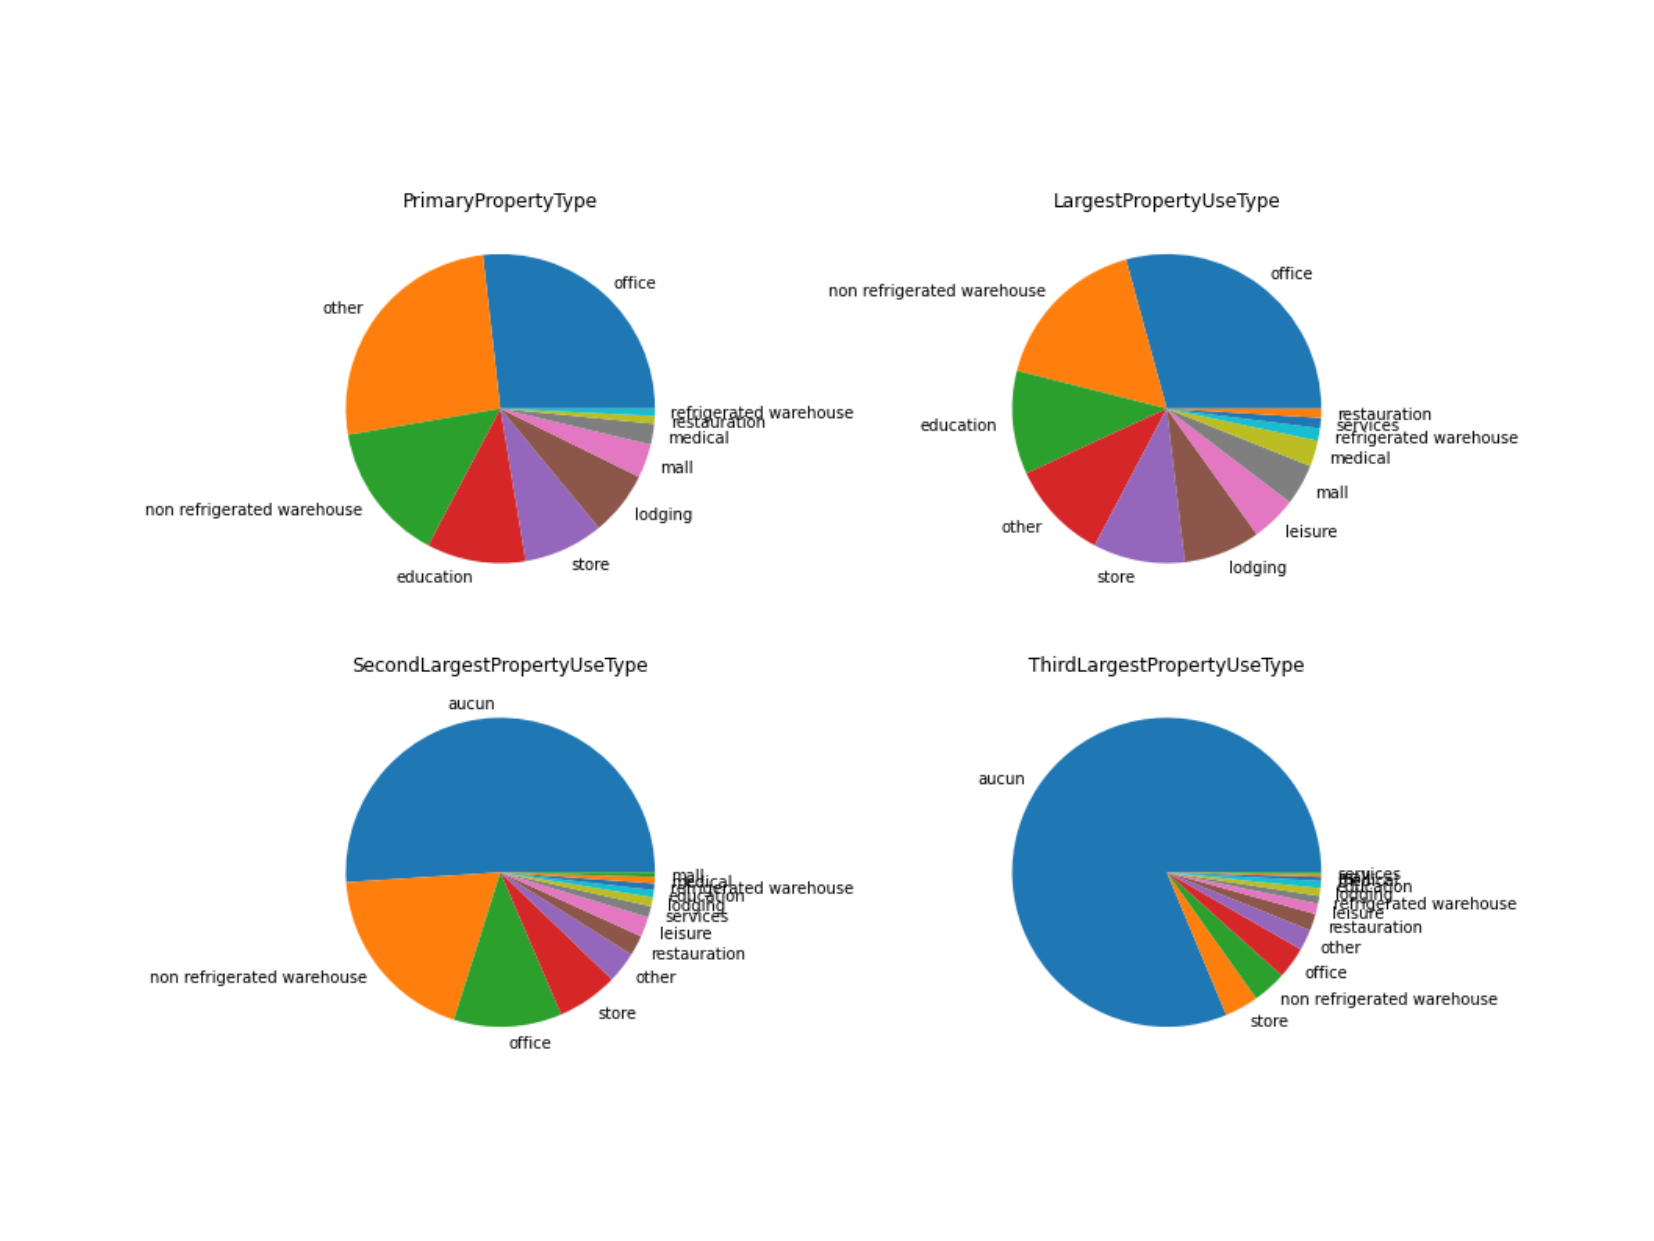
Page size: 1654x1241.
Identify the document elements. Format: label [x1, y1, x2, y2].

picture [114, 181, 1548, 1063]
